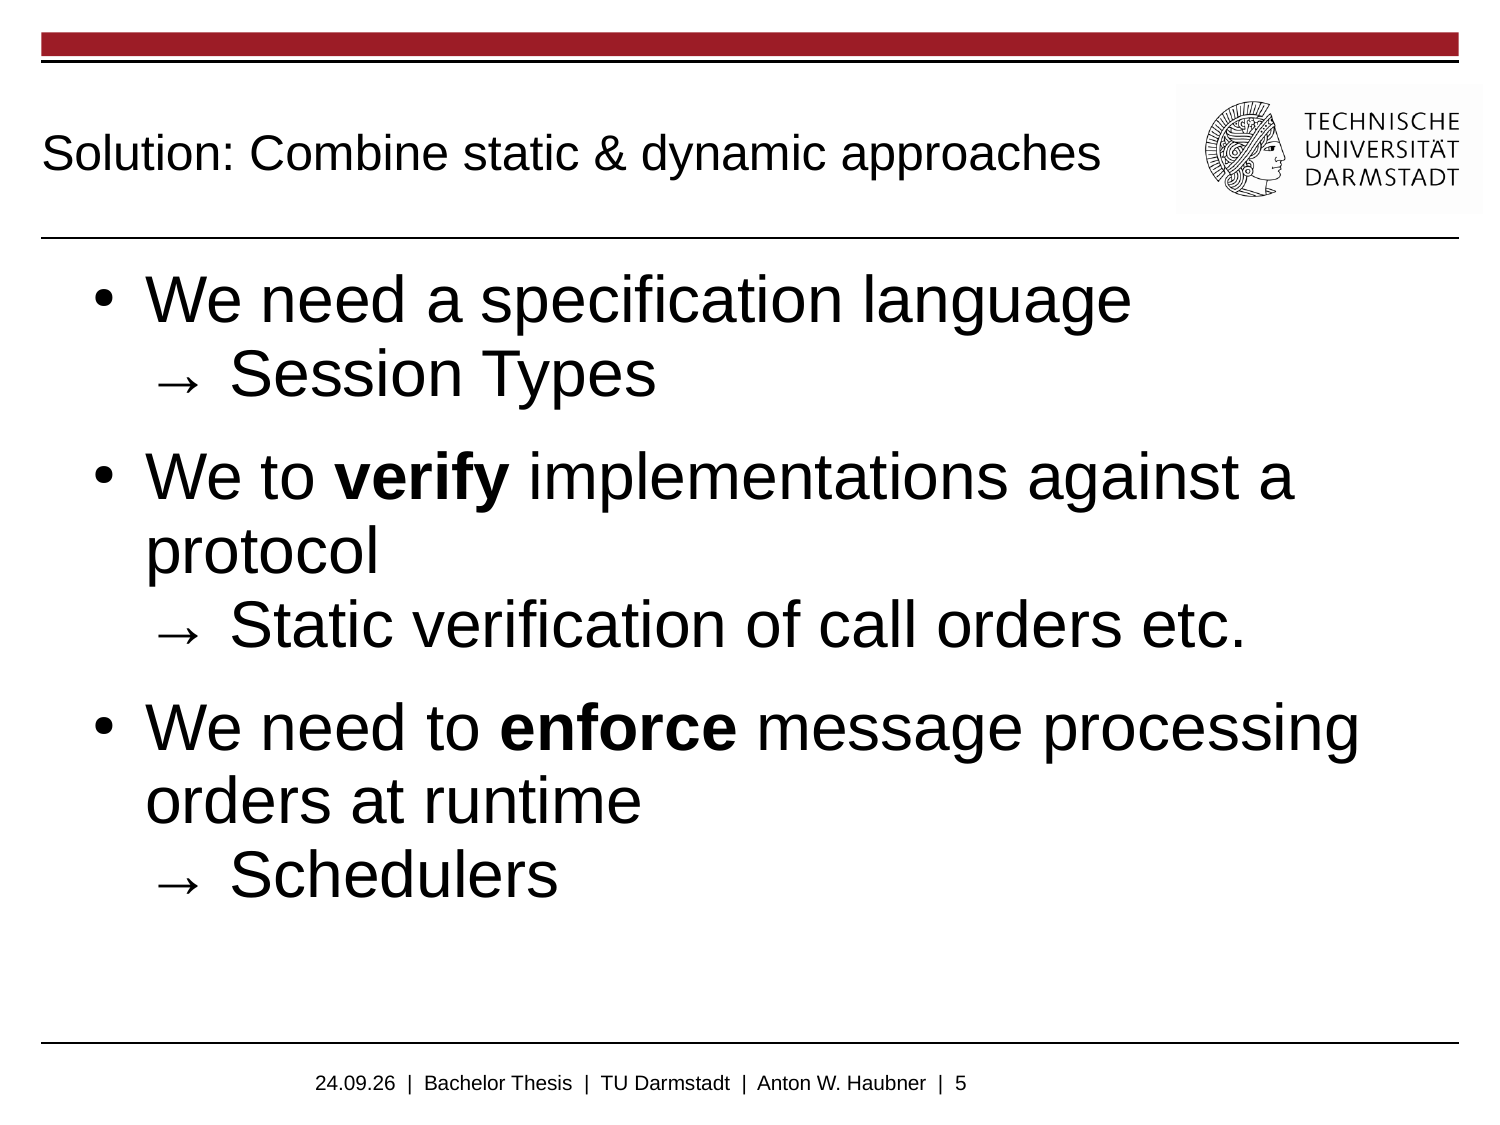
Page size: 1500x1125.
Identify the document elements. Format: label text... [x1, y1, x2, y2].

list We need a specification language → Session Types We to verify implementations against a protocol → Static verification of call orders etc. We need to enforce message processing orders at runtime → Schedulers [75, 263, 1425, 916]
title Solution: Combine static & dynamic approaches [41, 78, 1131, 229]
